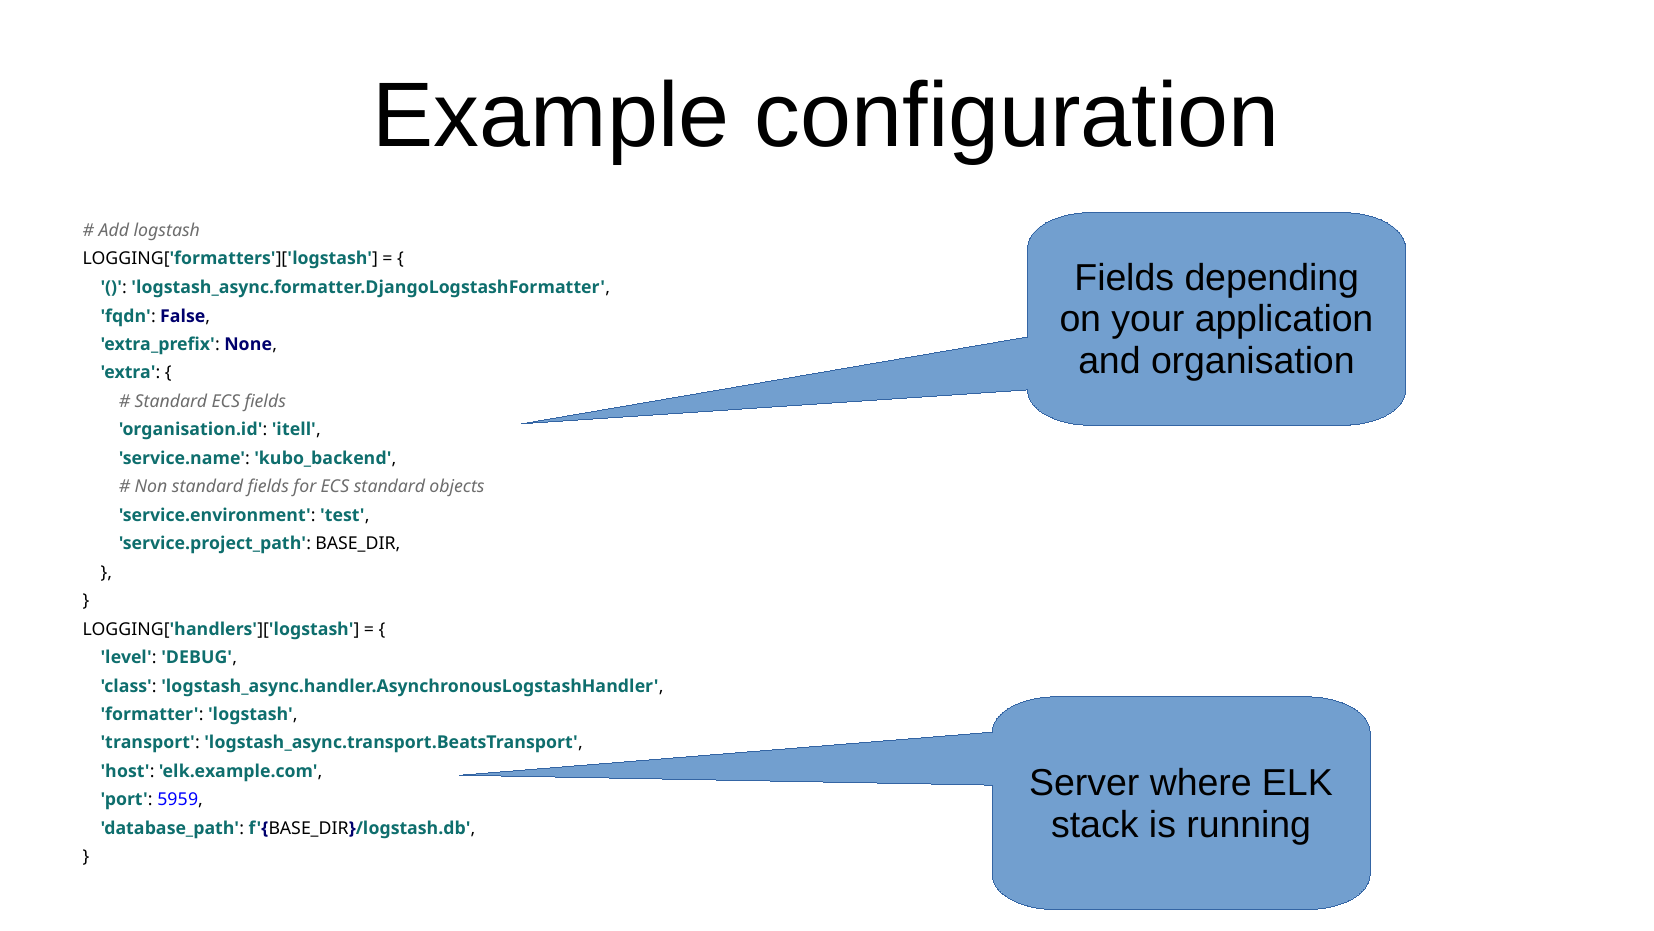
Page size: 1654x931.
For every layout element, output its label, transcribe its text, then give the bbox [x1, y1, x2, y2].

title Example configuration [82, 37, 1571, 193]
list # Add logstash LOGGING['formatters']['logstash'] = { '()': 'logstash_async.formatter.DjangoLogstashFormatter', 'fqdn': False, 'extra_prefix': None, 'extra': { # Standard ECS fields 'organisation.id': 'itell', 'service.name': 'kubo_backend', # Non standard fields for ECS standard objects 'service.environment': 'test', 'service.project_path': BASE_DIR, }, } LOGGING['handlers']['logstash'] = { 'level': 'DEBUG', 'class': 'logstash_async.handler.AsynchronousLogstashHandler', 'formatter': 'logstash', 'transport': 'logstash_async.transport.BeatsTransport', 'host': 'elk.example.com', 'port': 5959, 'database_path': f'{BASE_DIR}/logstash.db', } [82, 217, 957, 875]
text_box Fields depending on your application and organisation [521, 212, 1406, 426]
text_box Server where ELK stack is running [459, 696, 1371, 910]
